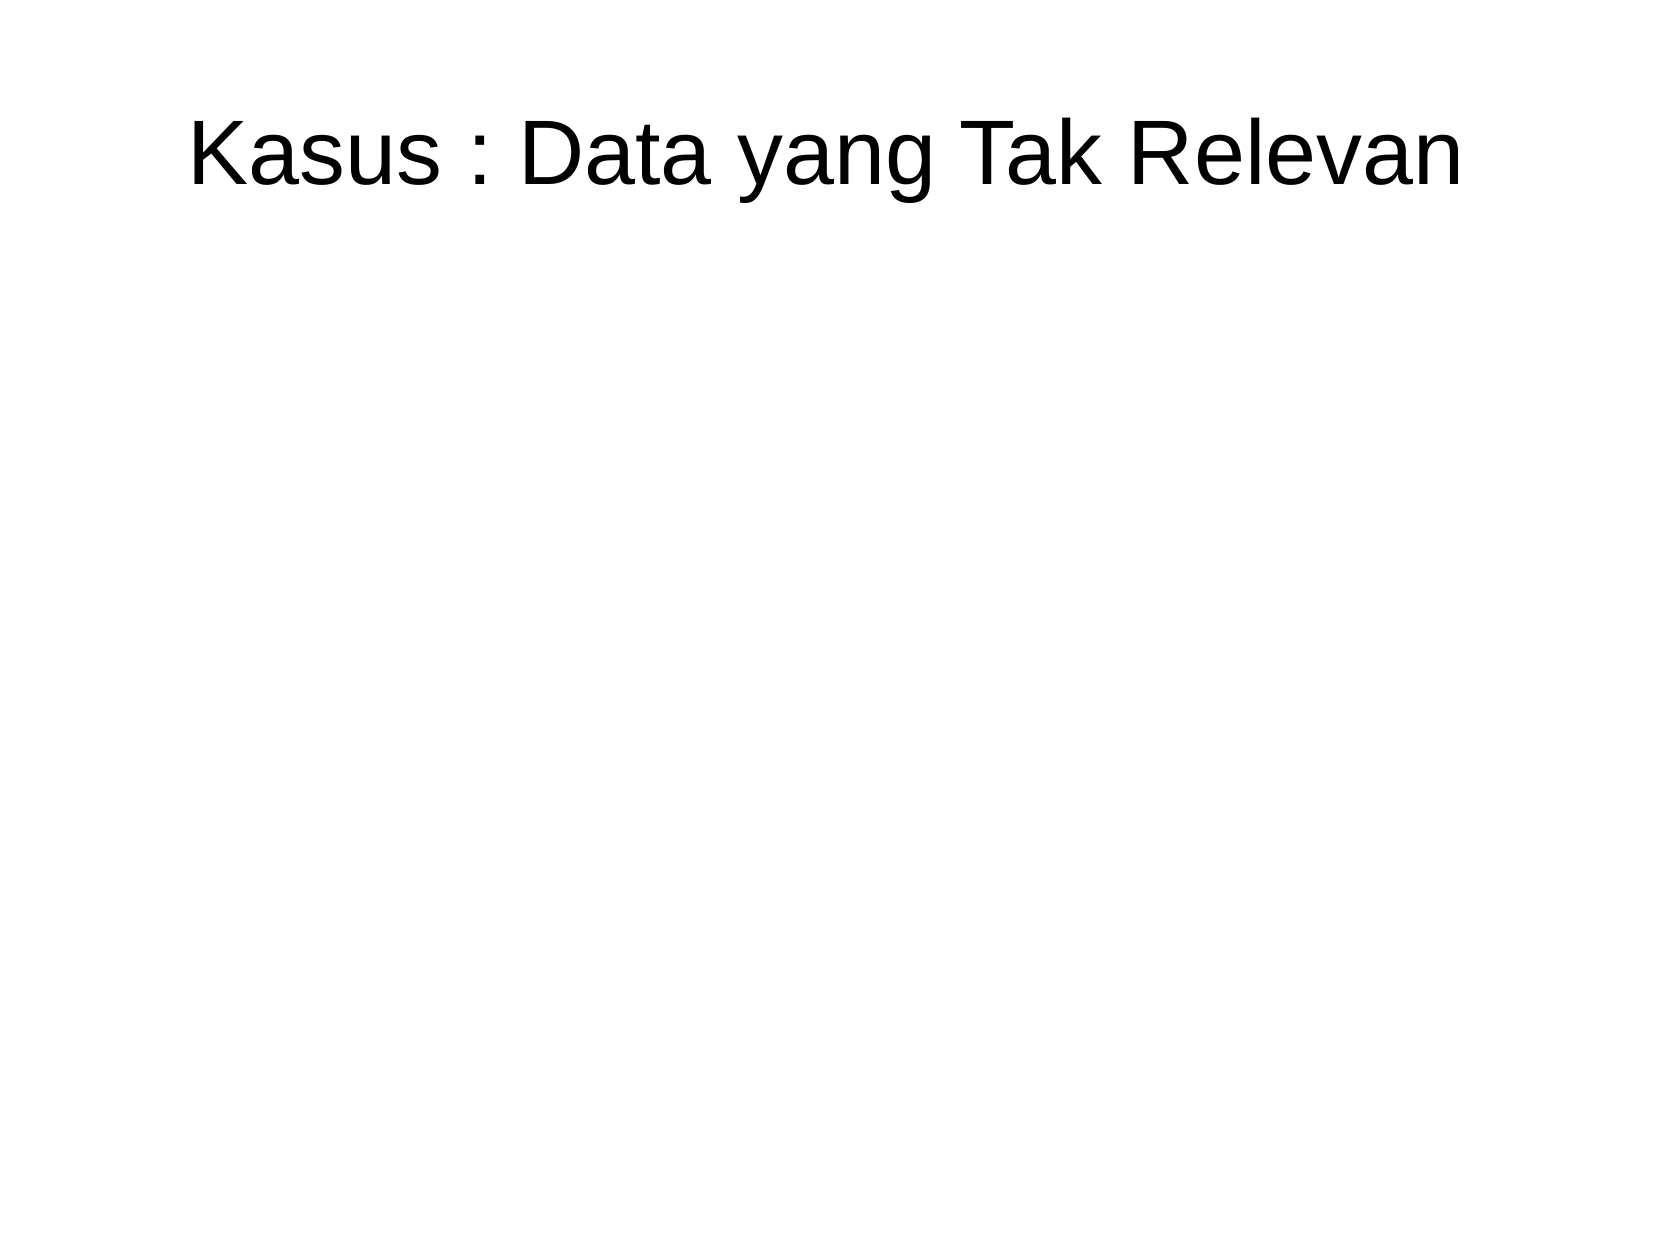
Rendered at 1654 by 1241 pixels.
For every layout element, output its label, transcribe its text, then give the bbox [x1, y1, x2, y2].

title Kasus : Data yang Tak Relevan [82, 49, 1571, 257]
